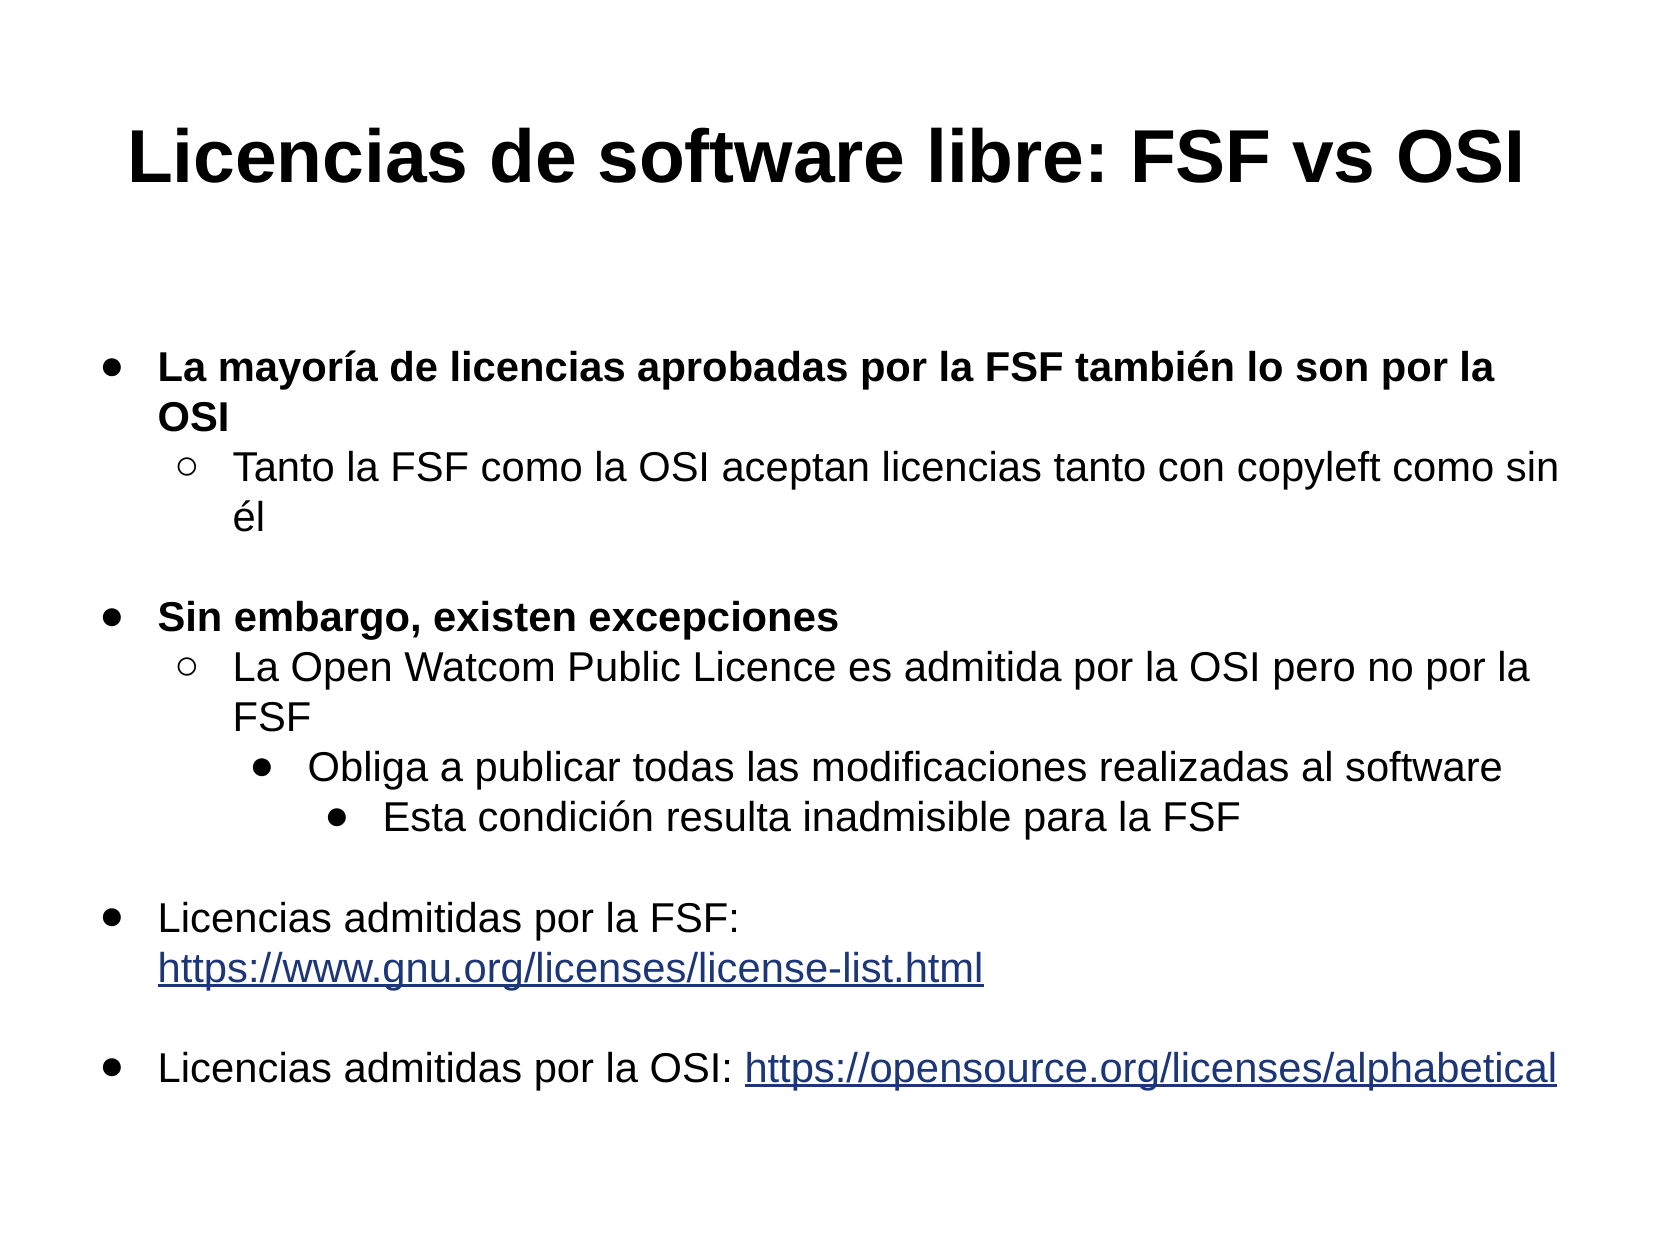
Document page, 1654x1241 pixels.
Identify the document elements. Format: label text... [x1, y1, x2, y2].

text_box La mayoría de licencias aprobadas por la FSF también lo son por la OSI Tanto la FSF como la OSI aceptan licencias tanto con copyleft como sin él Sin embargo, existen excepciones La Open Watcom Public Licence es admitida por la OSI pero no por la FSF Obliga a publicar todas las modificaciones realizadas al software Esta condición resulta inadmisible para la FSF Licencias admitidas por la FSF: https://www.gnu.org/licenses/license-list.html Licencias admitidas por la OSI: https://opensource.org/licenses/alphabetical [82, 290, 1571, 1139]
text_box Licencias de software libre: FSF vs OSI [82, 49, 1571, 257]
